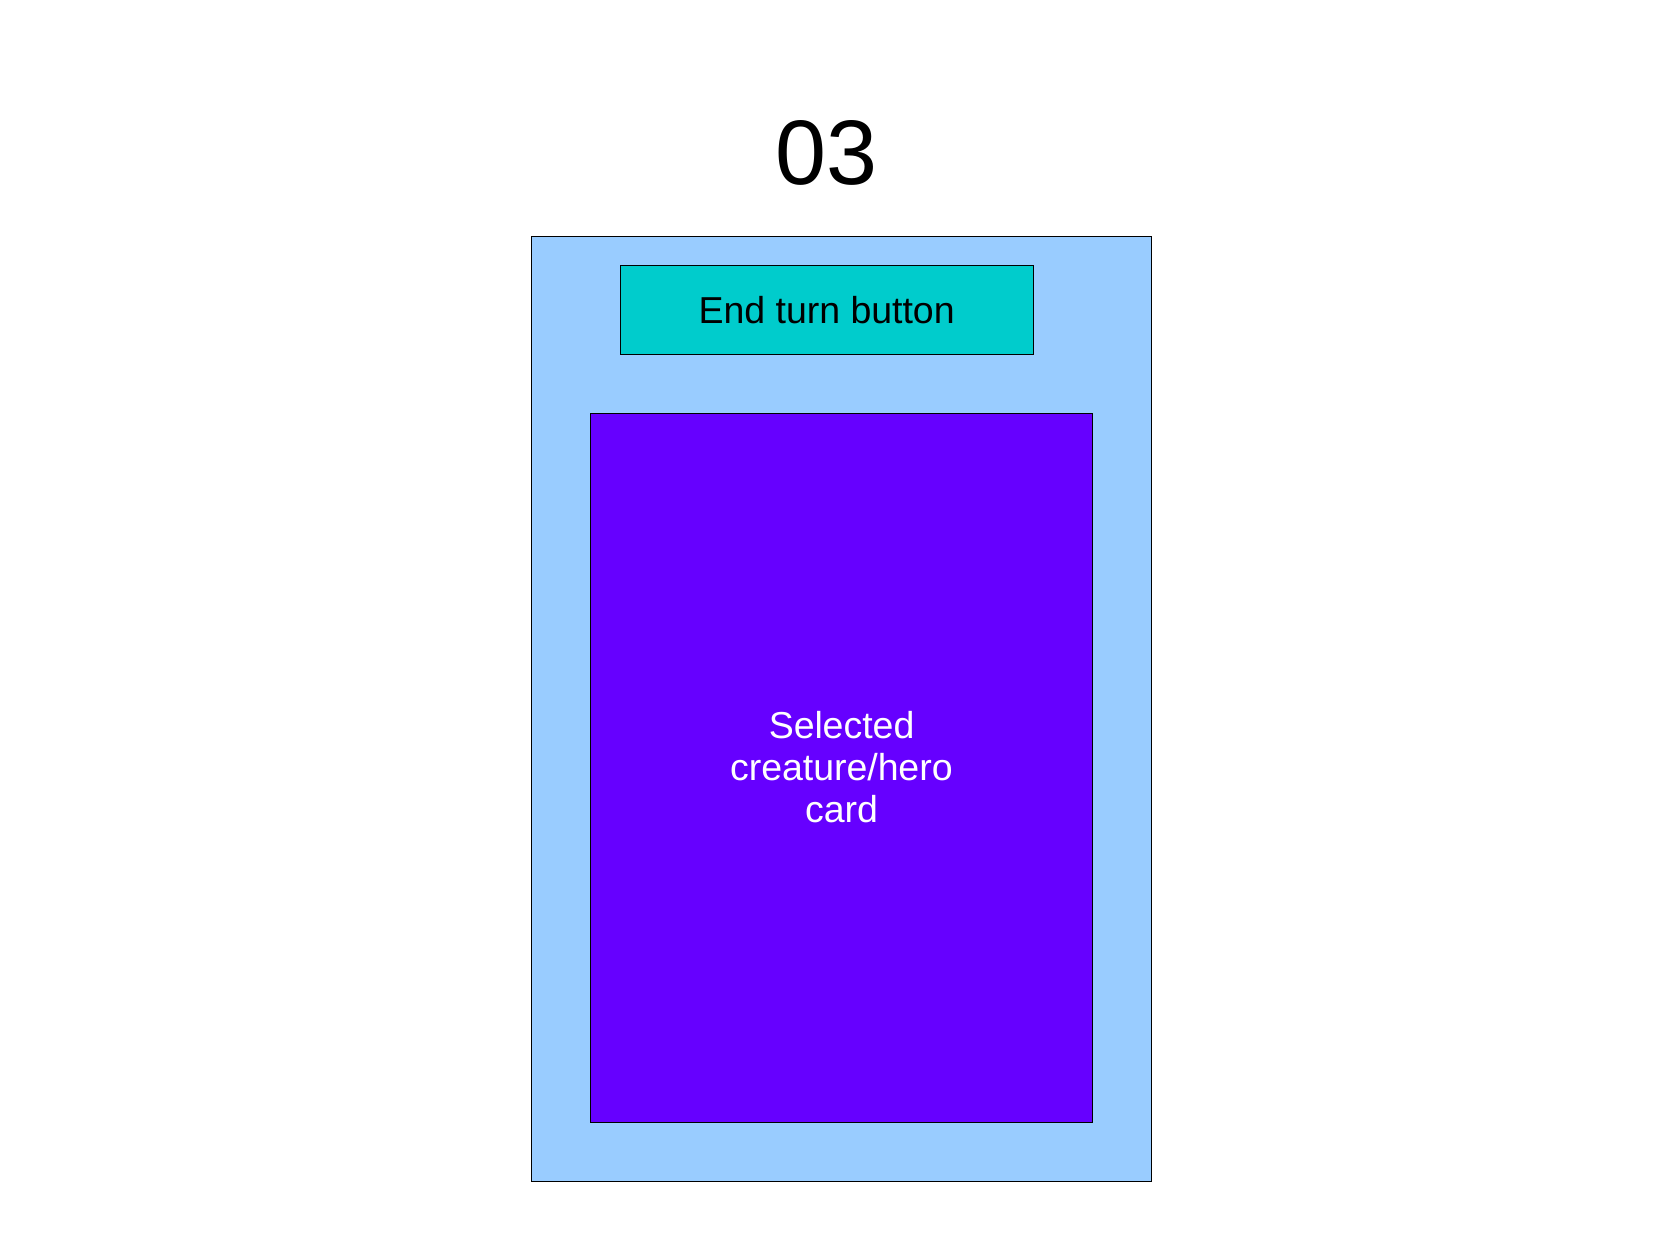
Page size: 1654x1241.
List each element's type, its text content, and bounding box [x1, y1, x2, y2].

text_box End turn button [620, 265, 1034, 355]
text_box Selected creature/hero card [590, 413, 1093, 1123]
title 03 [82, 49, 1571, 257]
text_box [531, 236, 1152, 1182]
